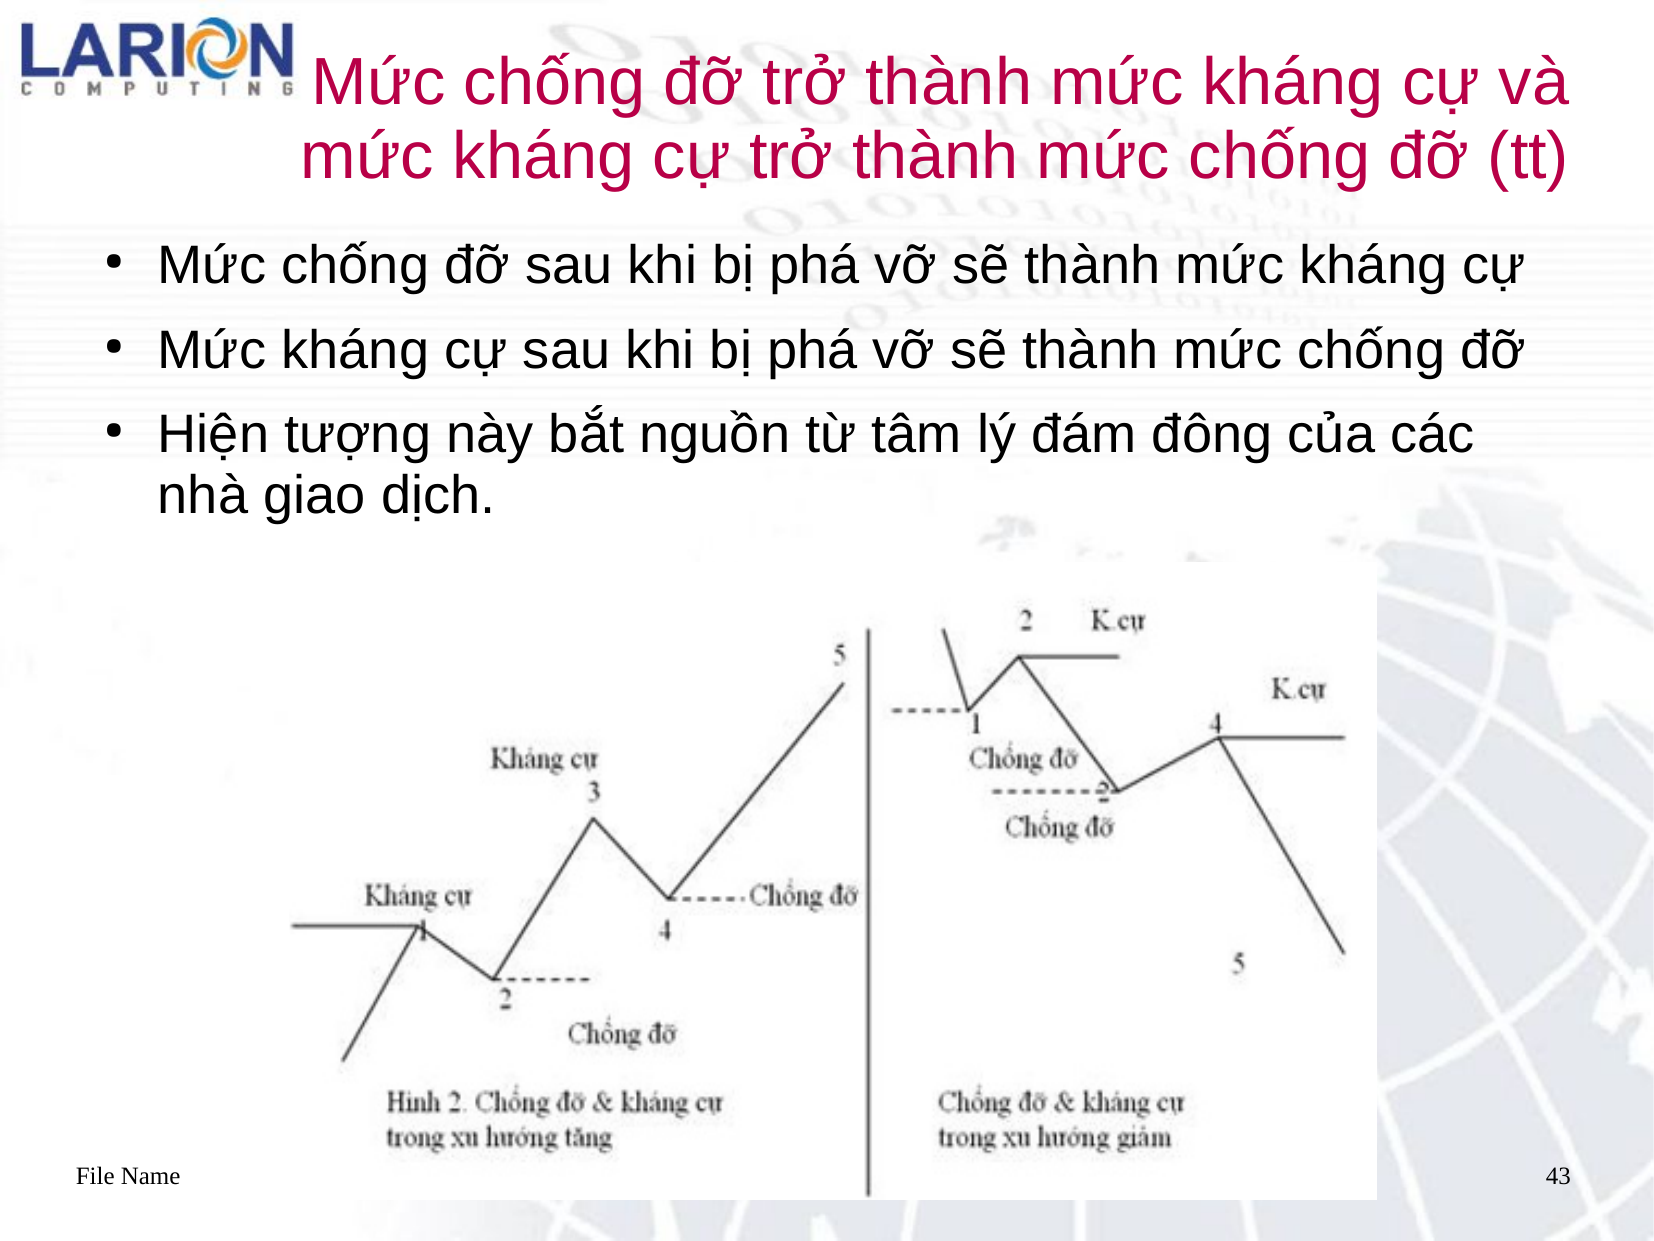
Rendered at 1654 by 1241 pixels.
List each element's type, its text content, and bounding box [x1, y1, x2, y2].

picture [0, 0, 1654, 1241]
list Mức chống đỡ sau khi bị phá vỡ sẽ thành mức kháng cự Mức kháng cự sau khi bị phá vỡ sẽ thành mức chống đỡ Hiện tượng này bắt nguồn từ tâm lý đám đông của các nhà giao dịch. [86, 234, 1576, 1107]
title Mức chống đỡ trở thành mức kháng cự và mức kháng cự trở thành mức chống đỡ (tt) [300, 43, 1571, 194]
